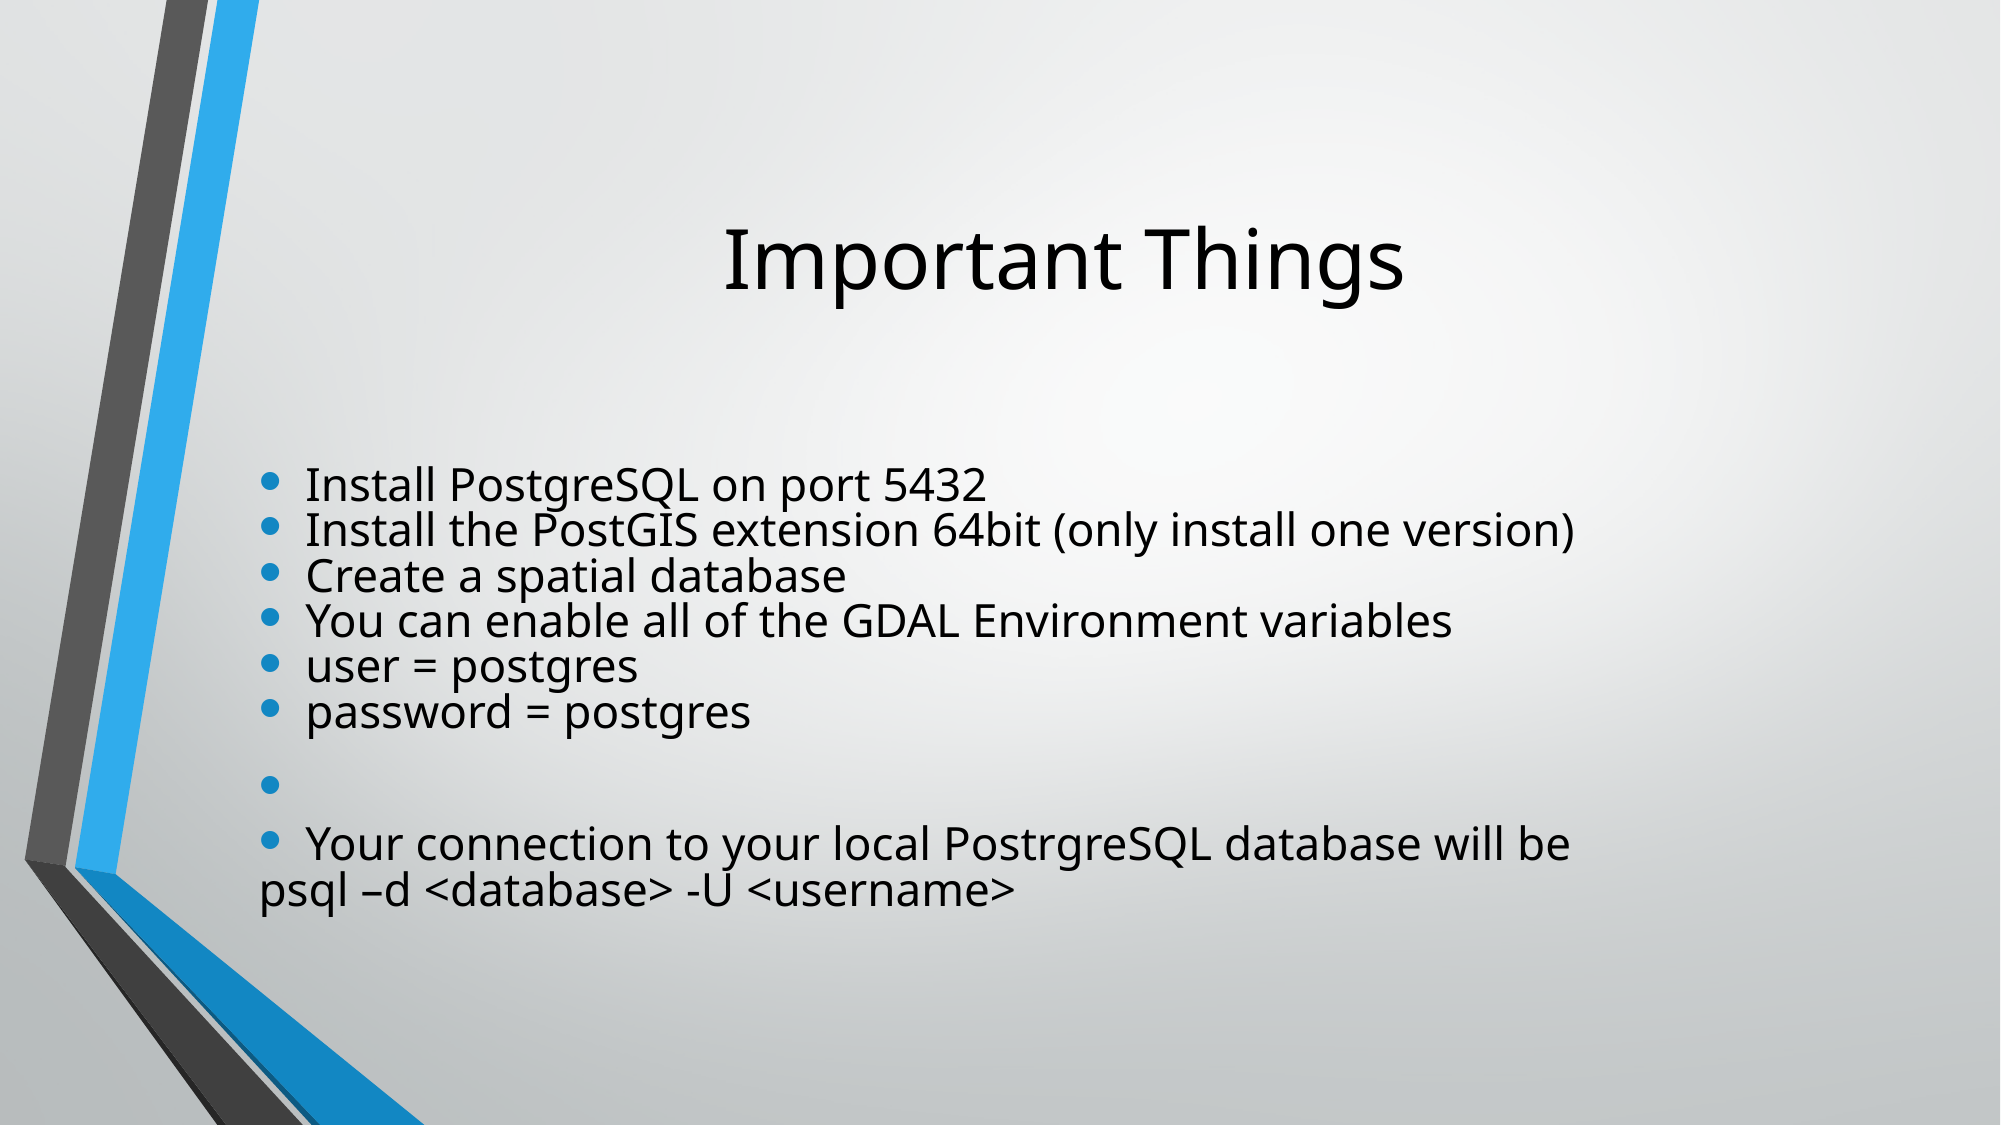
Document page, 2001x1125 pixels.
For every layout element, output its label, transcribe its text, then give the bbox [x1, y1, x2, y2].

list Install PostgreSQL on port 5432 Install the PostGIS extension 64bit (only install one version) Create a spatial database You can enable all of the GDAL Environment variables user = postgres password = postgres Your connection to your local PostrgreSQL database will be psql –d <database> -U <username> [243, 437, 1887, 950]
title Important Things [243, 112, 1887, 400]
